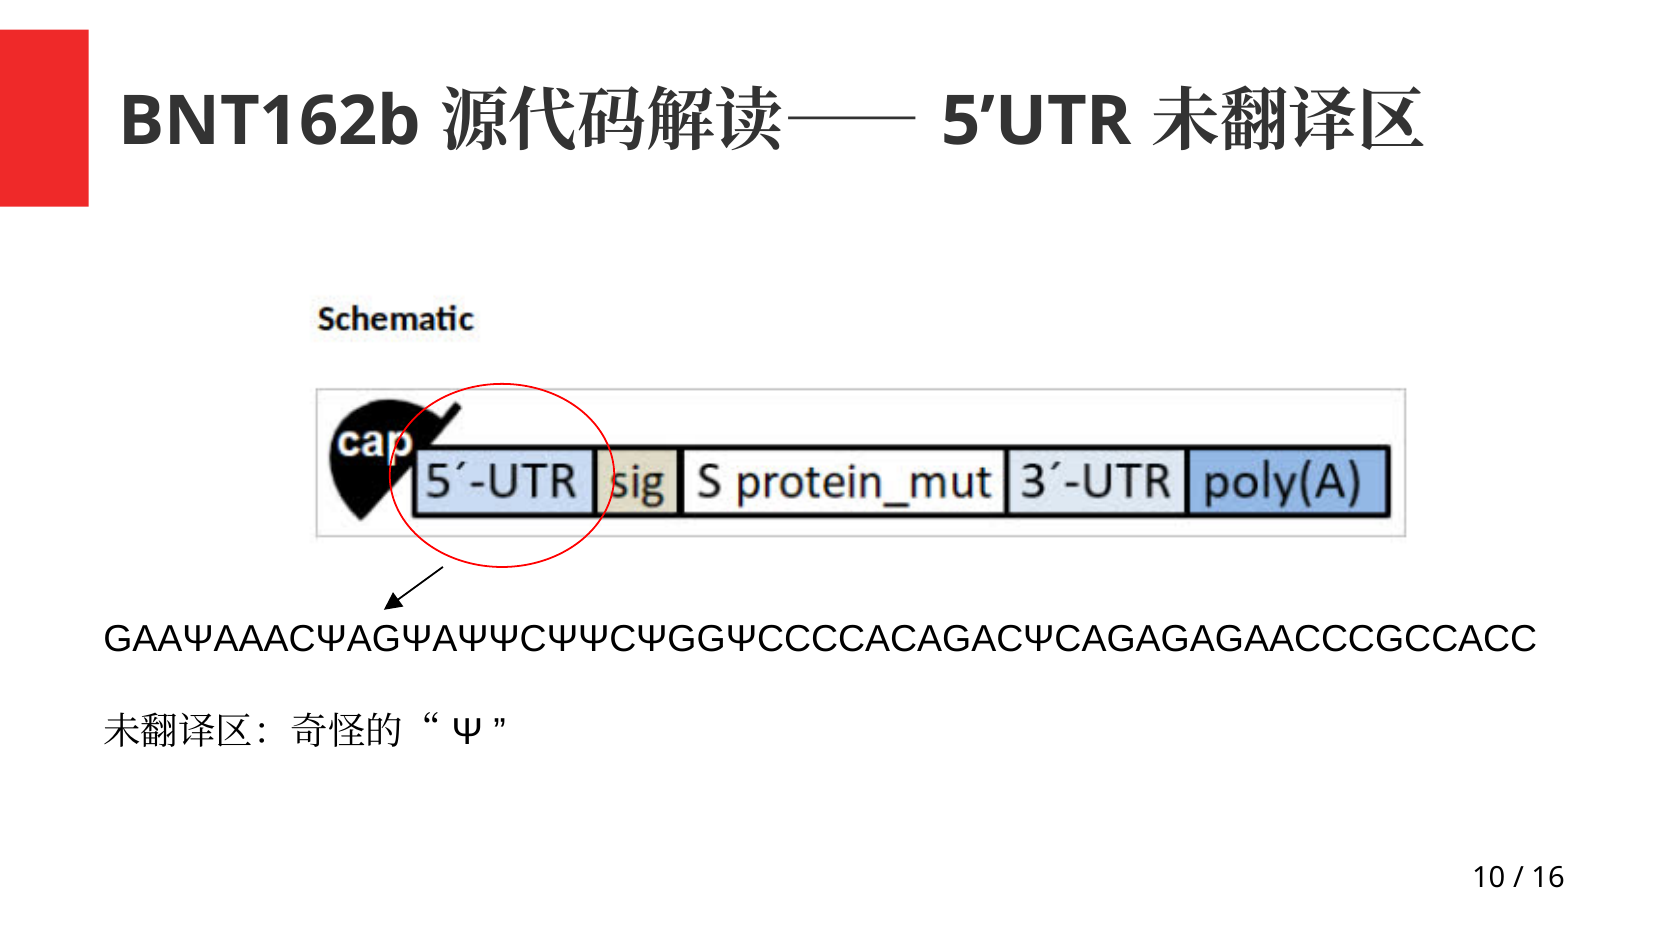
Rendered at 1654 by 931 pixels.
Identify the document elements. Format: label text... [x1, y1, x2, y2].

picture [295, 265, 1451, 584]
title BNT162b源代码解读——5’UTR未翻译区 [118, 37, 1571, 193]
text_box GAAΨAAACΨAGΨAΨΨCΨΨCΨGGΨCCCCACAGACΨCAGAGAGAACCCGCCACC 未翻译区：奇怪的“Ψ ” [88, 609, 1565, 780]
